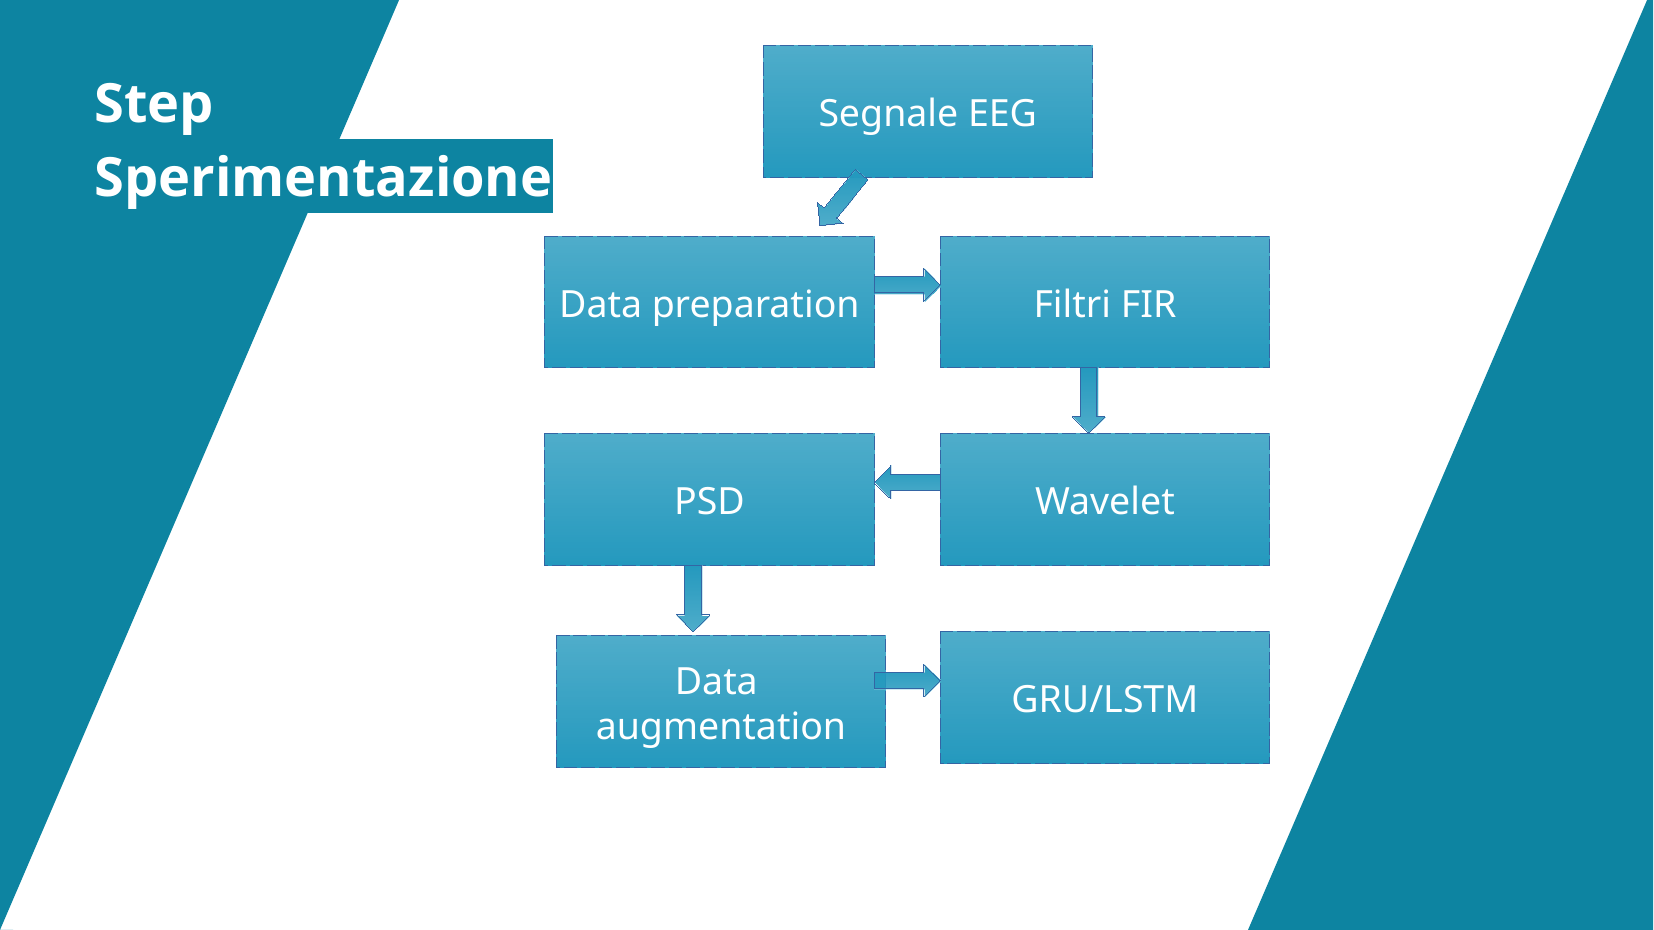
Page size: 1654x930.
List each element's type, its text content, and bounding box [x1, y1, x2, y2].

text_box [874, 268, 941, 302]
text_box Data preparation [545, 236, 874, 368]
text_box Filtri FIR [940, 236, 1270, 368]
text_box [817, 169, 868, 226]
title Step Sperimentazione [94, 29, 916, 237]
text_box [874, 465, 941, 499]
text_box PSD [545, 434, 874, 566]
text_box Segnale EEG [763, 45, 1093, 177]
text_box Wavelet [940, 434, 1270, 566]
text_box Data augmentation [556, 636, 886, 768]
text_box GRU/LSTM [940, 632, 1270, 763]
text_box [874, 664, 941, 697]
text_box [676, 565, 710, 632]
text_box [1072, 367, 1105, 433]
